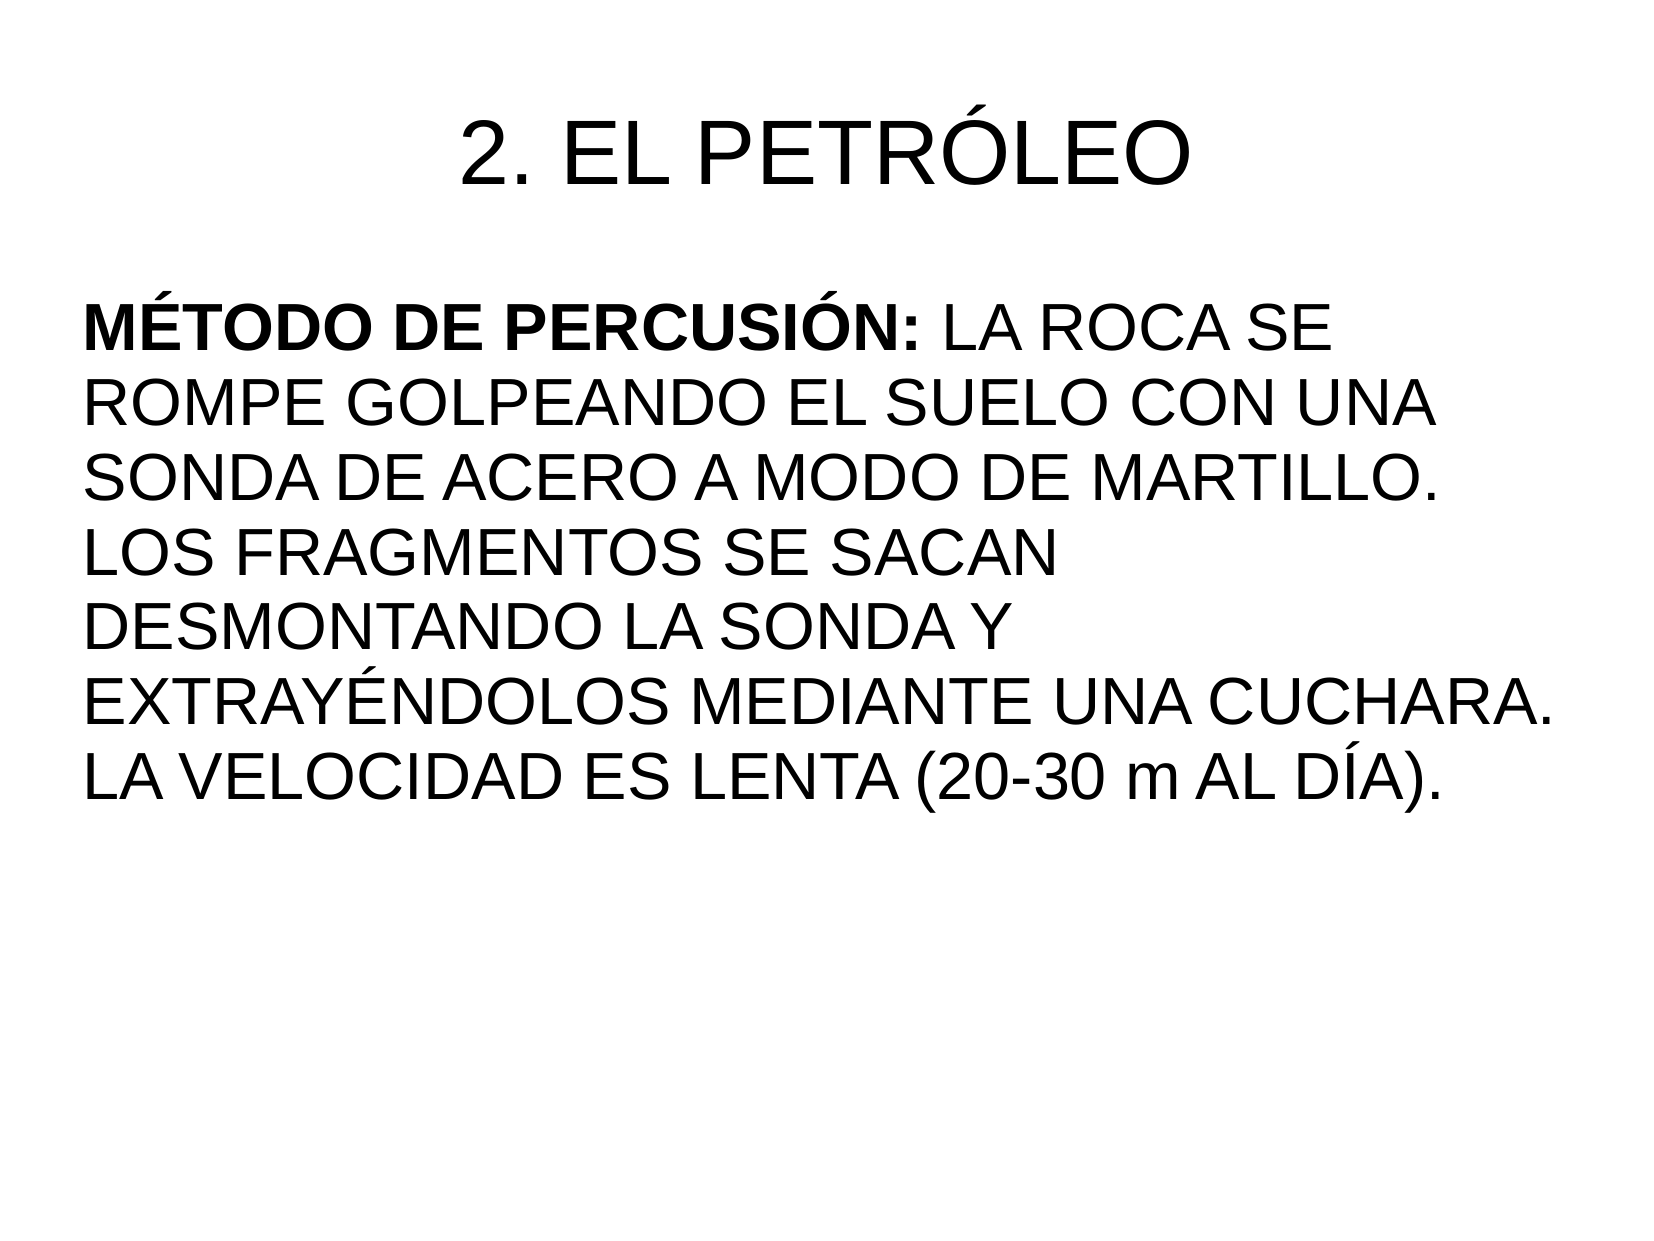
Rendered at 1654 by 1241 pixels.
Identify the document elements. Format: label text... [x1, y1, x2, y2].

list MÉTODO DE PERCUSIÓN: LA ROCA SE ROMPE GOLPEANDO EL SUELO CON UNA SONDA DE ACERO A MODO DE MARTILLO. LOS FRAGMENTOS SE SACAN DESMONTANDO LA SONDA Y EXTRAYÉNDOLOS MEDIANTE UNA CUCHARA. LA VELOCIDAD ES LENTA (20-30 m AL DÍA). [82, 290, 1571, 1109]
title 2. EL PETRÓLEO [82, 49, 1571, 257]
